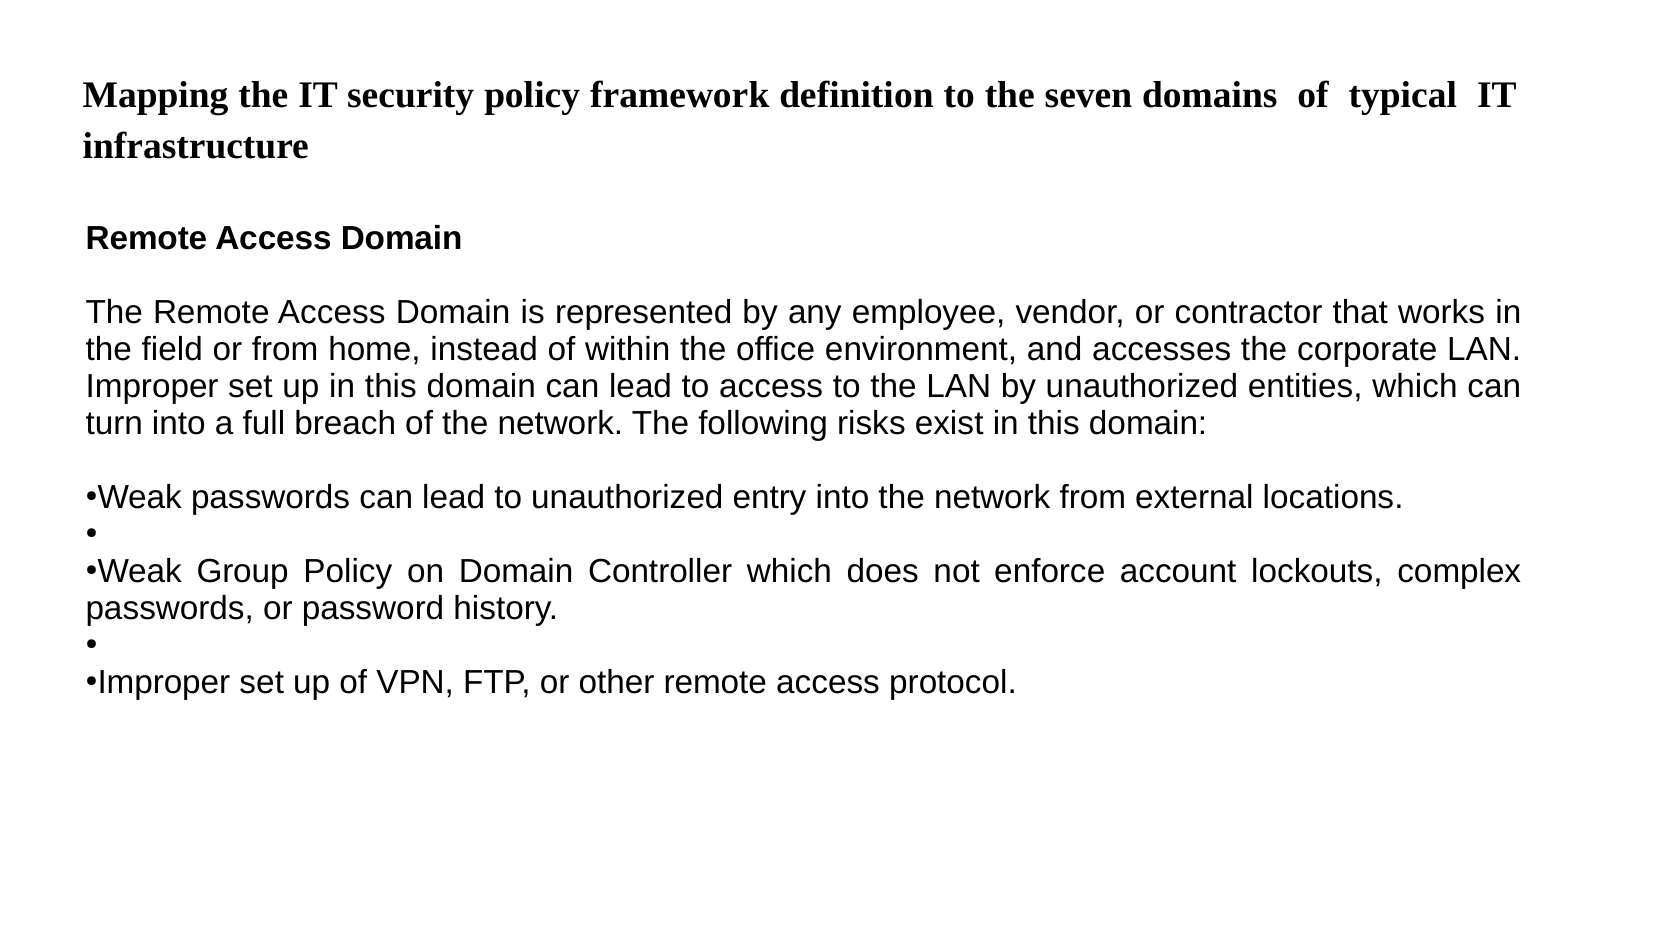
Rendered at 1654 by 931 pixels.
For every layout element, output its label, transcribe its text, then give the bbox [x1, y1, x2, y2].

title Mapping the IT security policy framework definition to the seven domains of typical IT infrastructure [82, 62, 1607, 159]
text_box Remote Access Domain The Remote Access Domain is represented by any employee, vendor, or contractor that works in the field or from home, instead of within the office environment, and accesses the corporate LAN. Improper set up in this domain can lead to access to the LAN by unauthorized entities, which can turn into a full breach of the network. The following risks exist in this domain: Weak passwords can lead to unauthorized entry into the network from external locations. Weak Group Policy on Domain Controller which does not enforce account lockouts, complex passwords, or password history. Improper set up of VPN, FTP, or other remote access protocol. [70, 211, 1560, 730]
